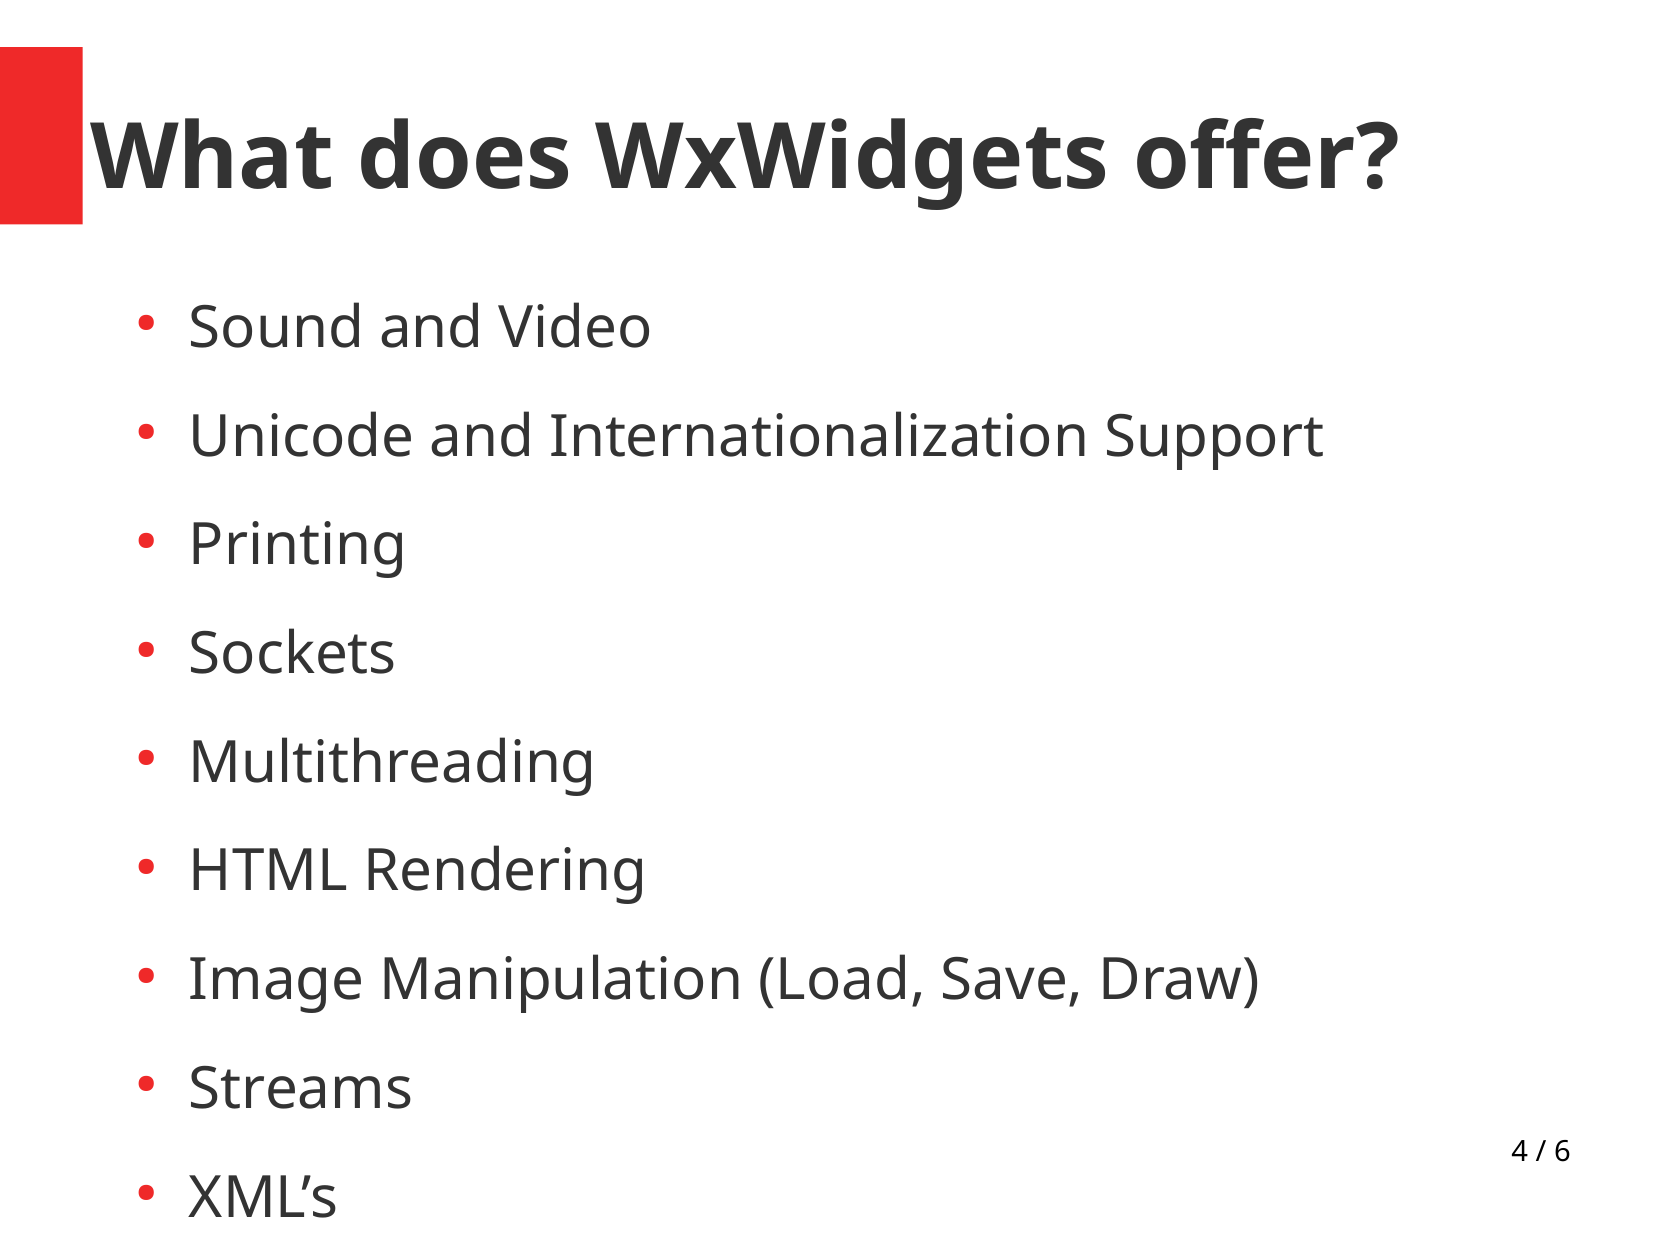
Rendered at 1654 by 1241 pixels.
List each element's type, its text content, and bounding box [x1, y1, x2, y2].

list Sound and Video Unicode and Internationalization Support Printing Sockets Multithreading HTML Rendering Image Manipulation (Load, Save, Draw) Streams XML’s [118, 285, 1536, 1186]
title What does WxWidgets offer? [90, 45, 1607, 260]
